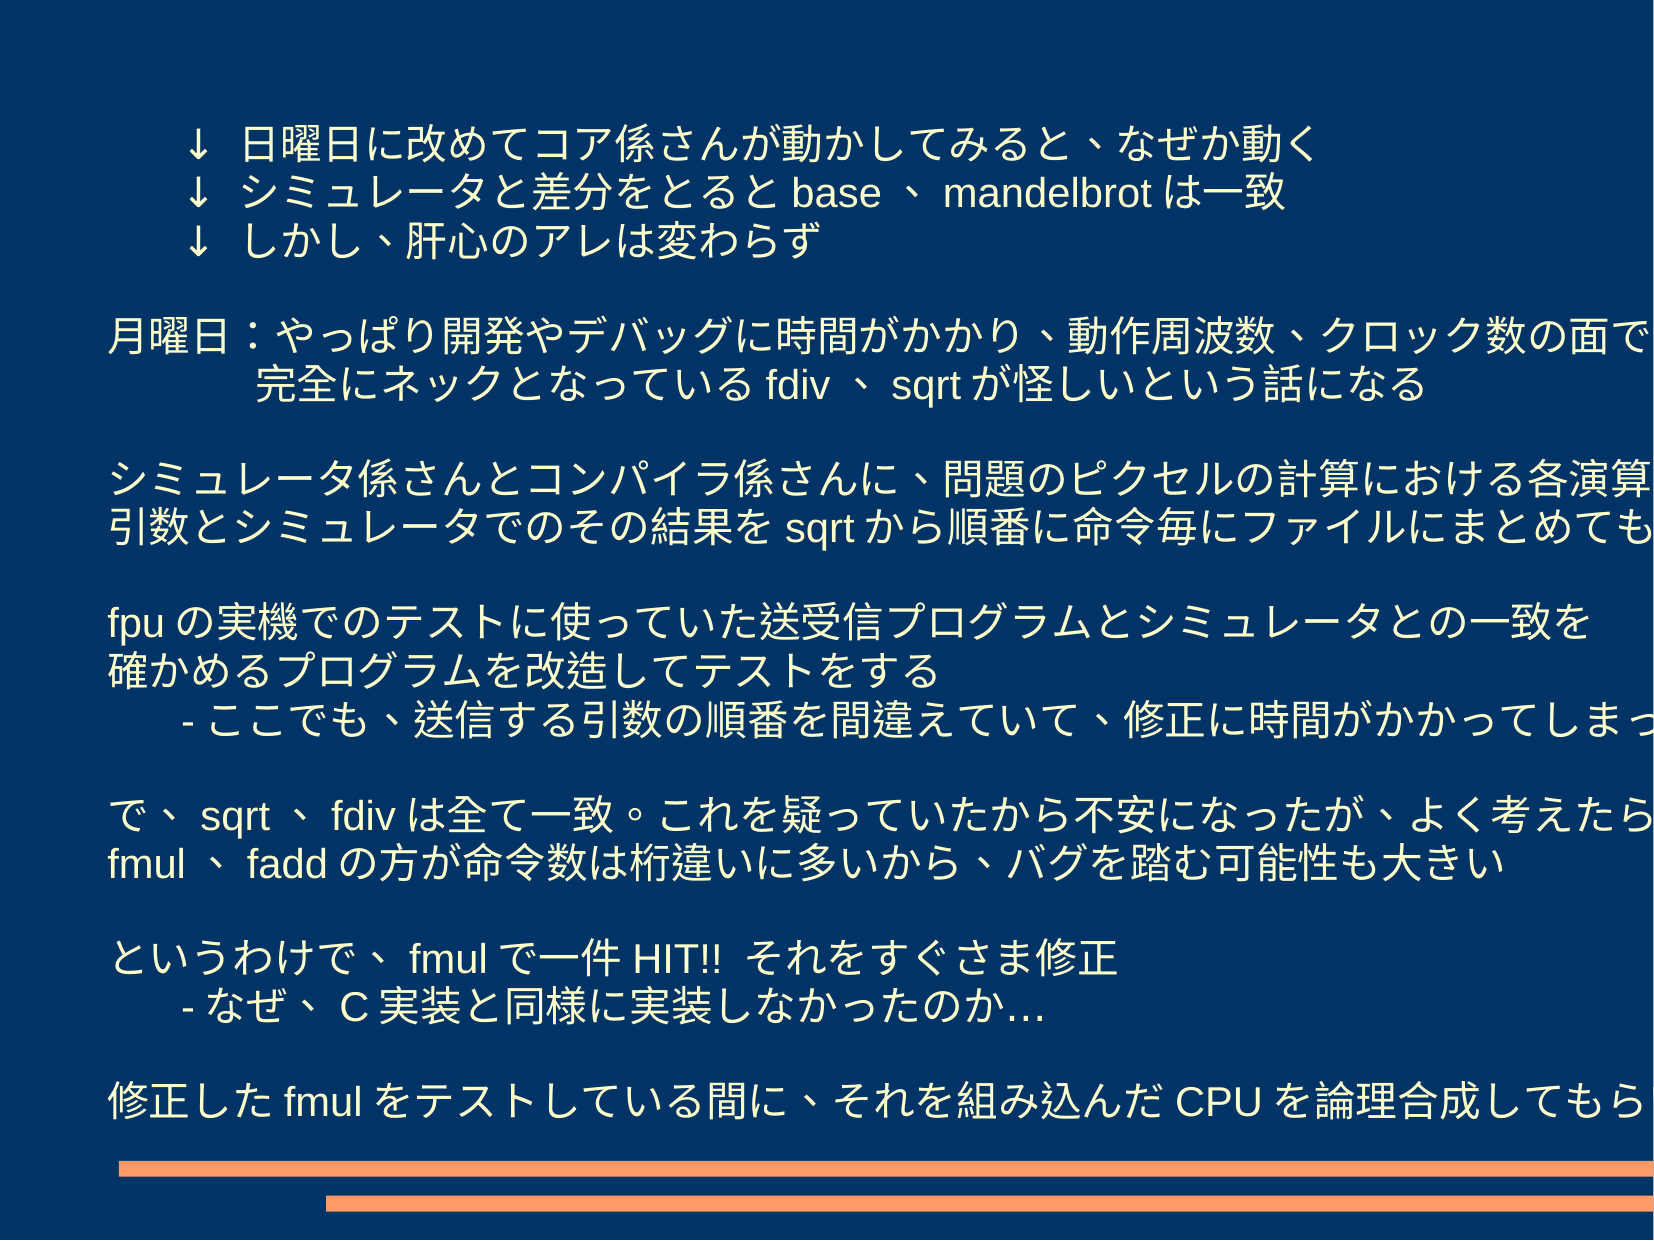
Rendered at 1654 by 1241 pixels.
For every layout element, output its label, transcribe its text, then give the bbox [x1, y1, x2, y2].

text_box ↓ 日曜日に改めてコア係さんが動かしてみると、なぜか動く ↓ シミュレータと差分をとるとbase、mandelbrotは一致 ↓ しかし、肝心のアレは変わらず 月曜日：やっぱり開発やデバッグに時間がかかり、動作周波数、クロック数の面で 完全にネックとなっているfdiv、sqrtが怪しいという話になる シミュレータ係さんとコンパイラ係さんに、問題のピクセルの計算における各演算の 引数とシミュレータでのその結果をsqrtから順番に命令毎にファイルにまとめてもらう fpuの実機でのテストに使っていた送受信プログラムとシミュレータとの一致を 確かめるプログラムを改造してテストをする -ここでも、送信する引数の順番を間違えていて、修正に時間がかかってしまった で、sqrt、fdivは全て一致。これを疑っていたから不安になったが、よく考えたら fmul、faddの方が命令数は桁違いに多いから、バグを踏む可能性も大きい というわけで、fmulで一件HIT!! それをすぐさま修正 -なぜ、C実装と同様に実装しなかったのか… 修正したfmulをテストしている間に、それを組み込んだCPUを論理合成してもらい… [92, 113, 1603, 1147]
